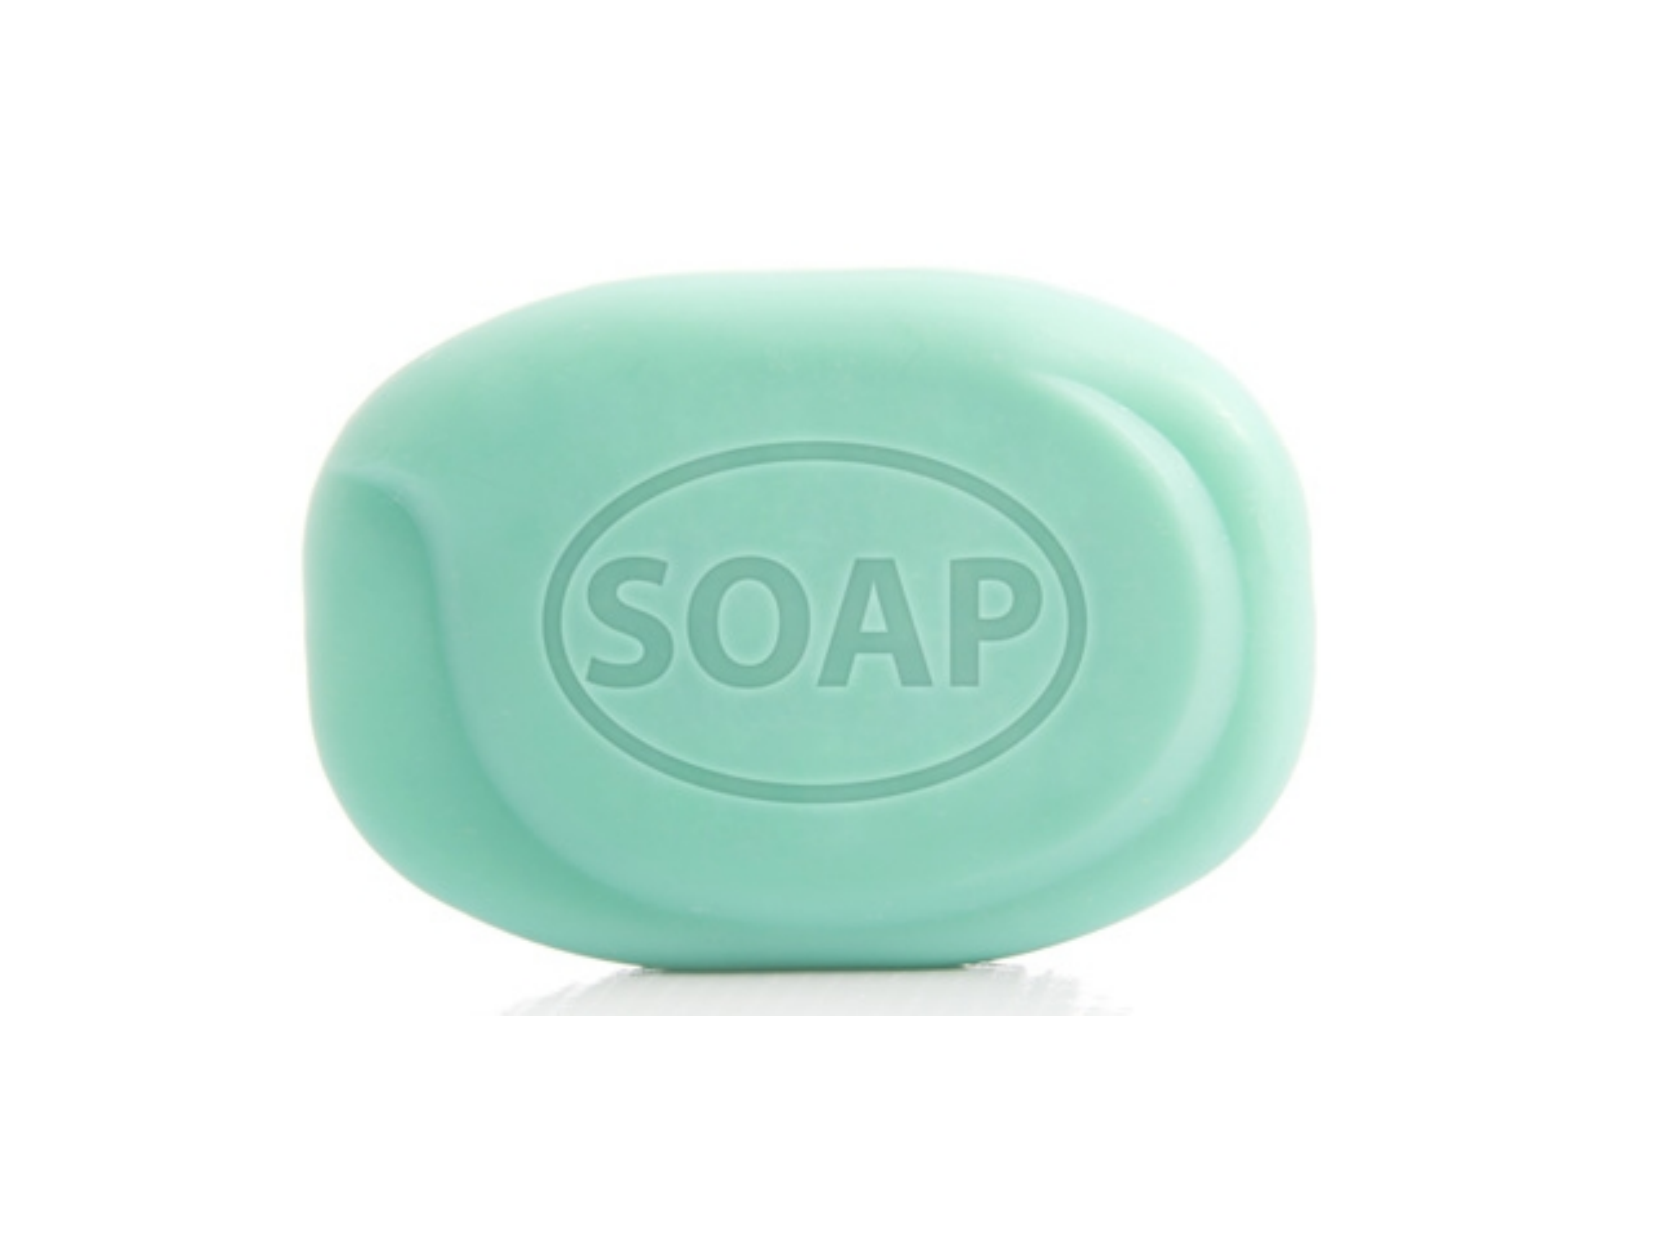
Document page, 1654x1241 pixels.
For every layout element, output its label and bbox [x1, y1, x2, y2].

picture [59, 240, 1584, 1016]
